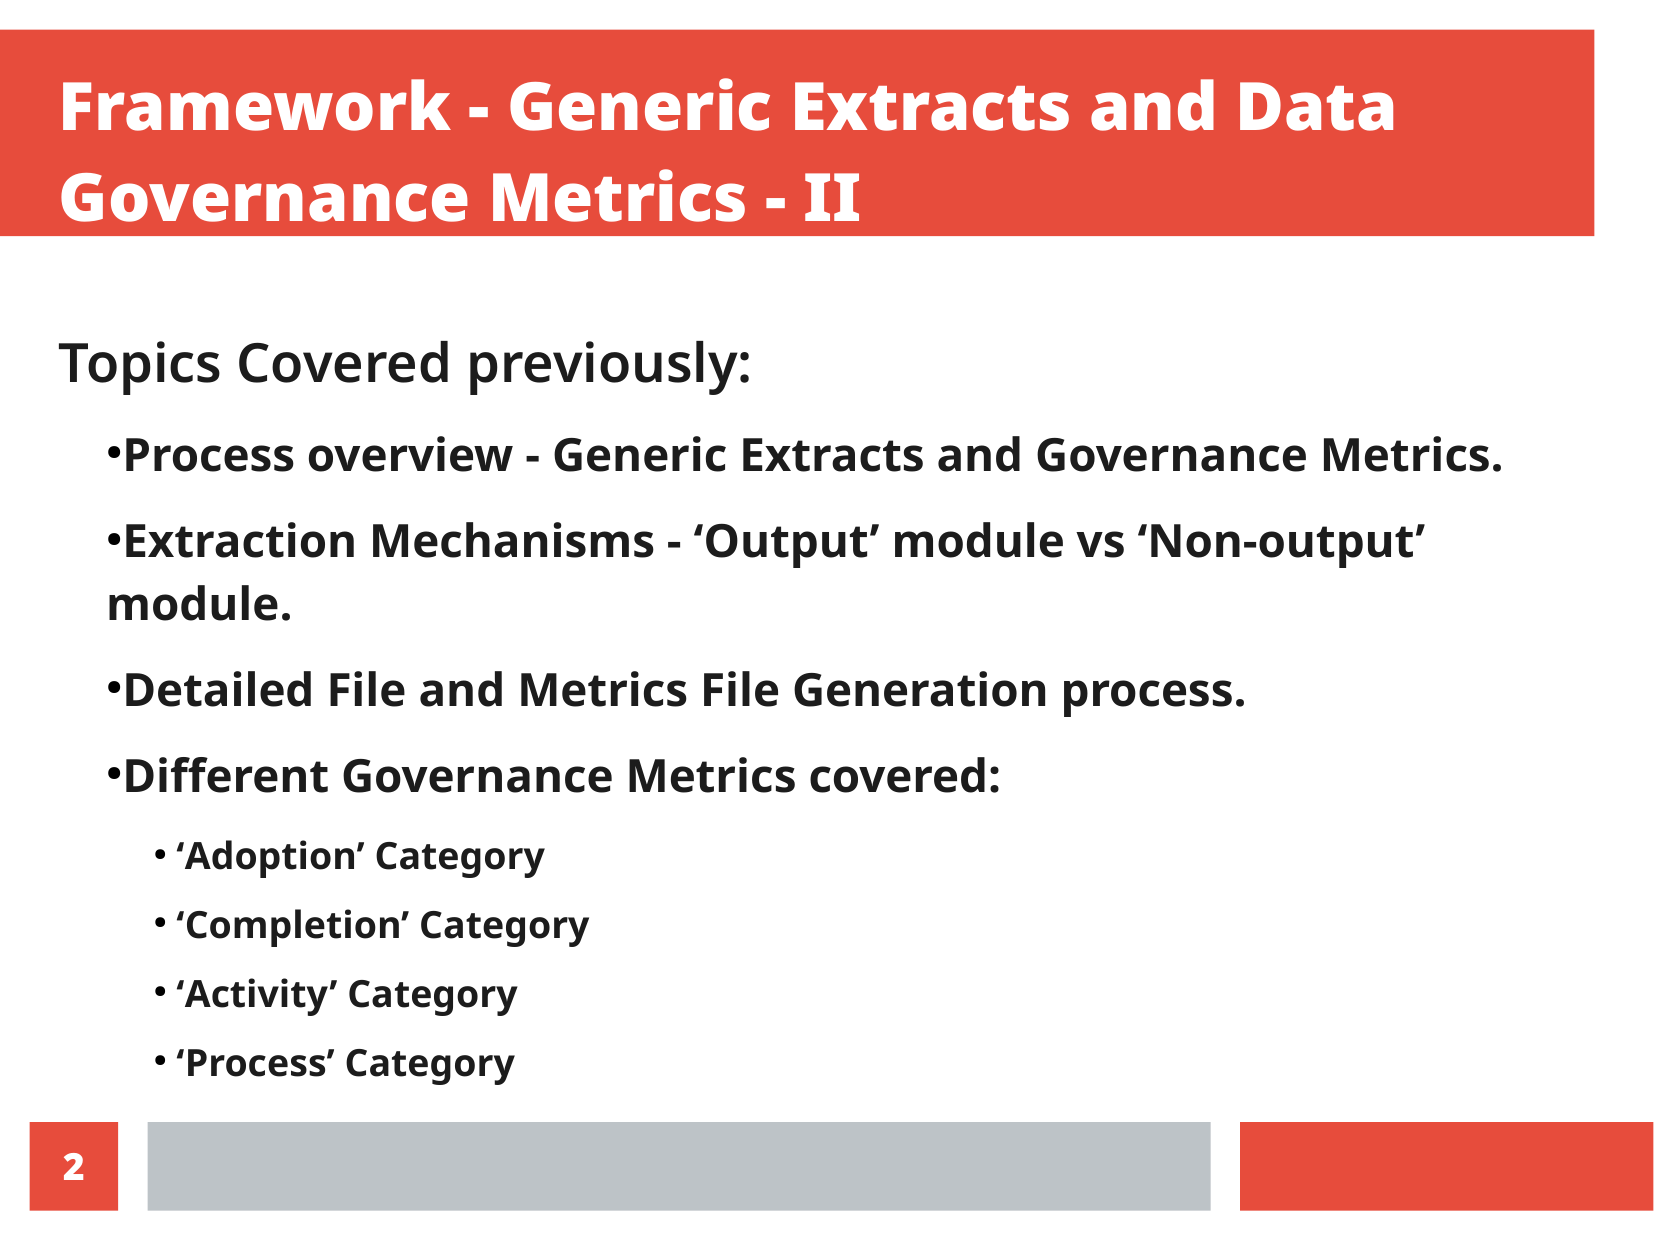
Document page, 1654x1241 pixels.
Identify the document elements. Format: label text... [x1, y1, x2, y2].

list Topics Covered previously: Process overview - Generic Extracts and Governance Metrics. Extraction Mechanisms - ‘Output’ module vs ‘Non-output’ module. Detailed File and Metrics File Generation process. Different Governance Metrics covered: ‘Adoption’ Category ‘Completion’ Category ‘Activity’ Category ‘Process’ Category [59, 324, 1565, 1093]
title Framework - Generic Extracts and Data Governance Metrics - II [59, 59, 1595, 207]
